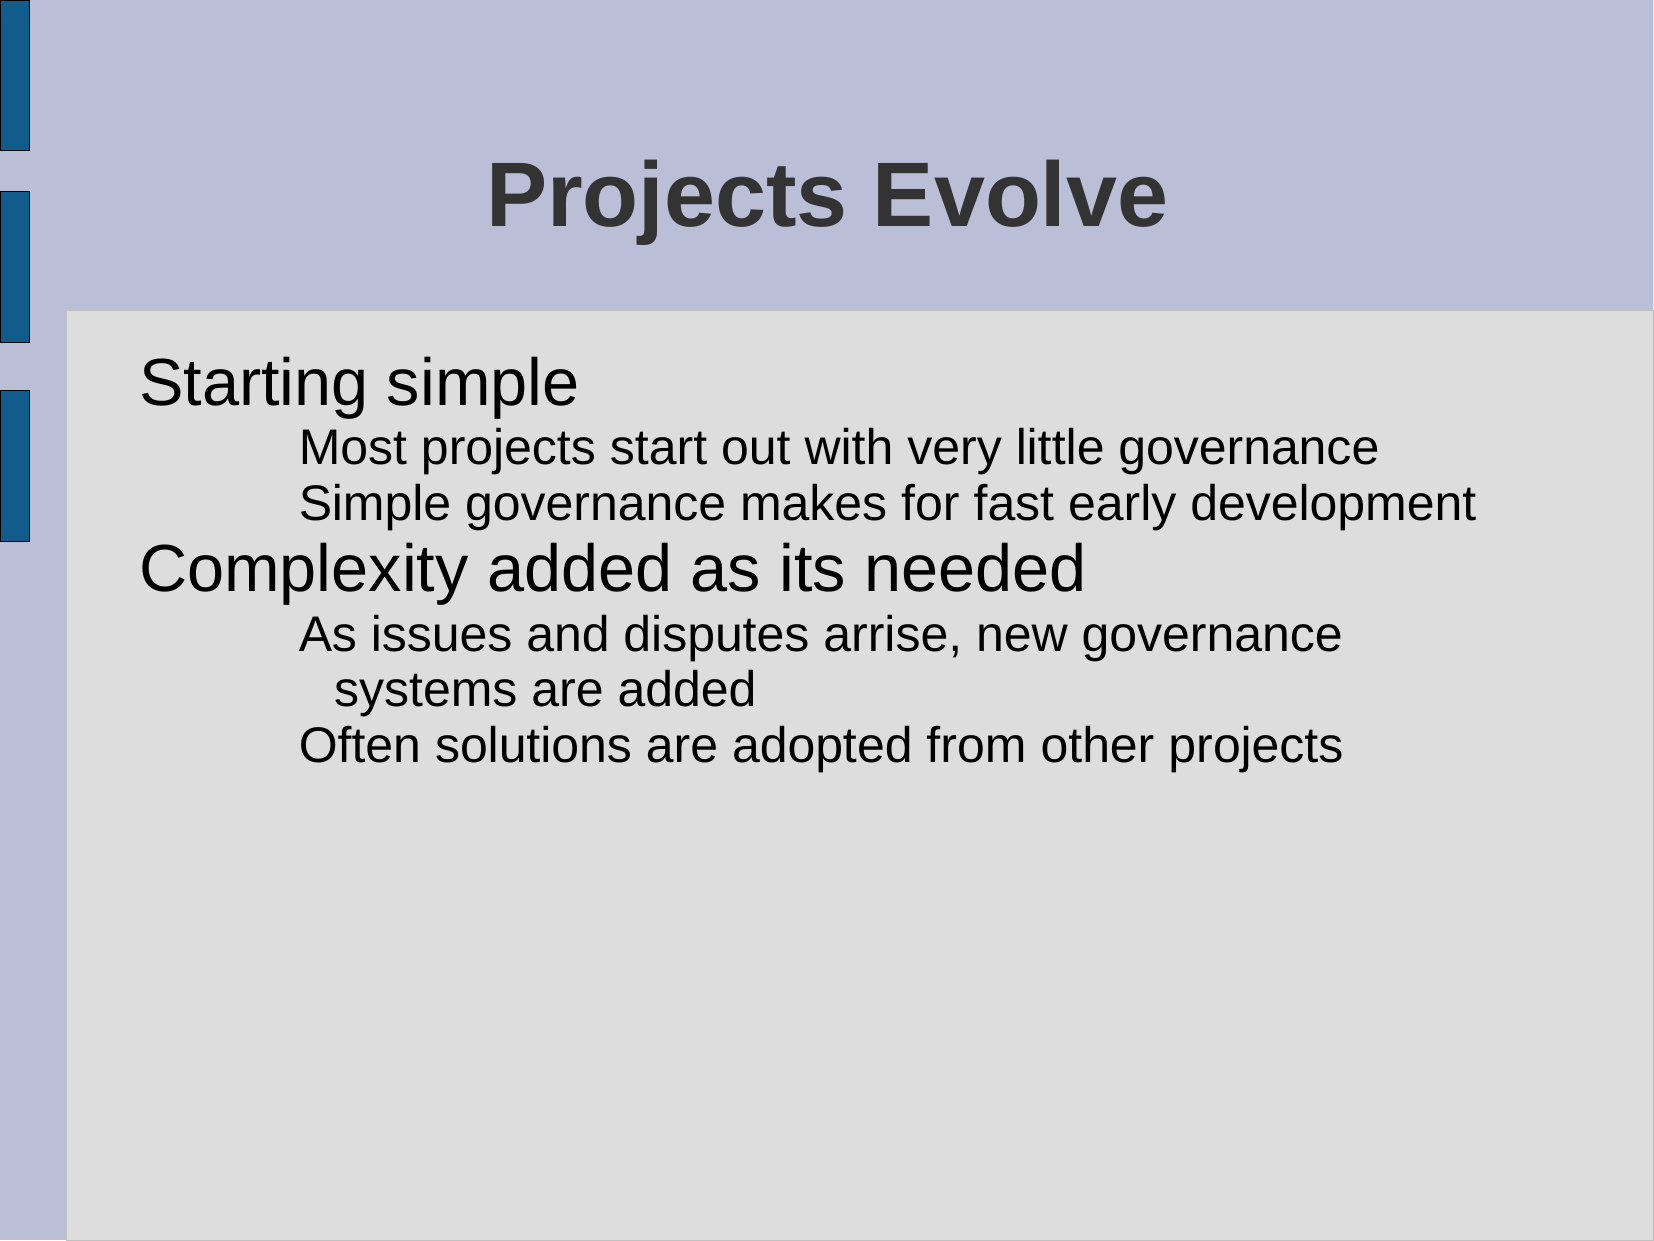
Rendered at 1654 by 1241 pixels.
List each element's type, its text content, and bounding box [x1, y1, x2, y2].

title Projects Evolve [121, 98, 1534, 291]
list Starting simple Most projects start out with very little governance Simple governance makes for fast early development Complexity added as its needed As issues and disputes arrise, new governance systems are added Often solutions are adopted from other projects [121, 344, 1534, 1112]
